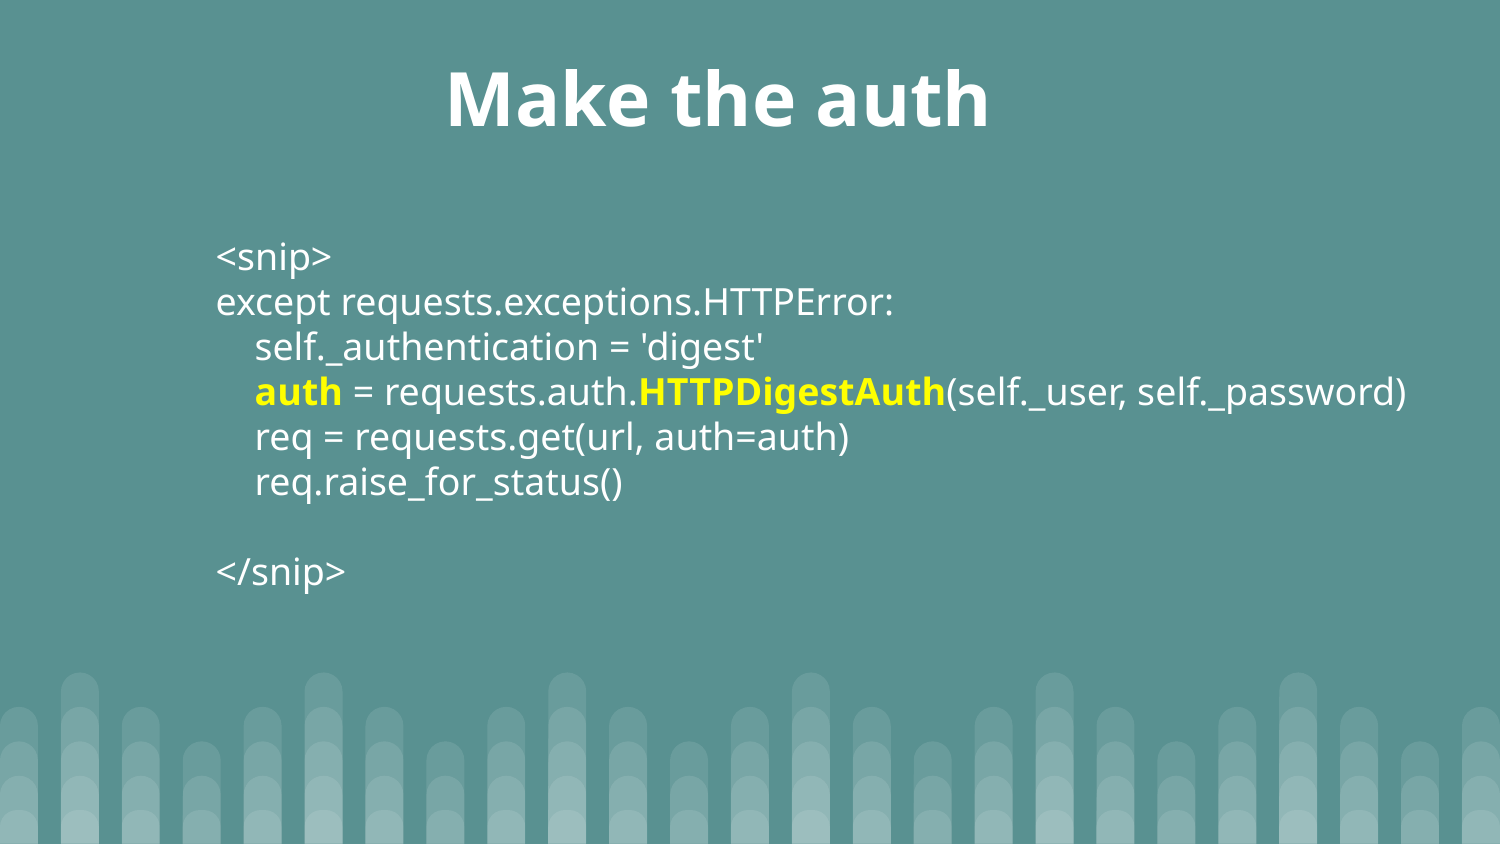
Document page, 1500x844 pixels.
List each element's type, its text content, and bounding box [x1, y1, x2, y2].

list <snip> except requests.exceptions.HTTPError: self._authentication = 'digest' auth = requests.auth.HTTPDigestAuth(self._user, self._password) req = requests.get(url, auth=auth) req.raise_for_status() </snip> [200, 217, 1492, 665]
title Make the auth [429, 15, 1099, 177]
